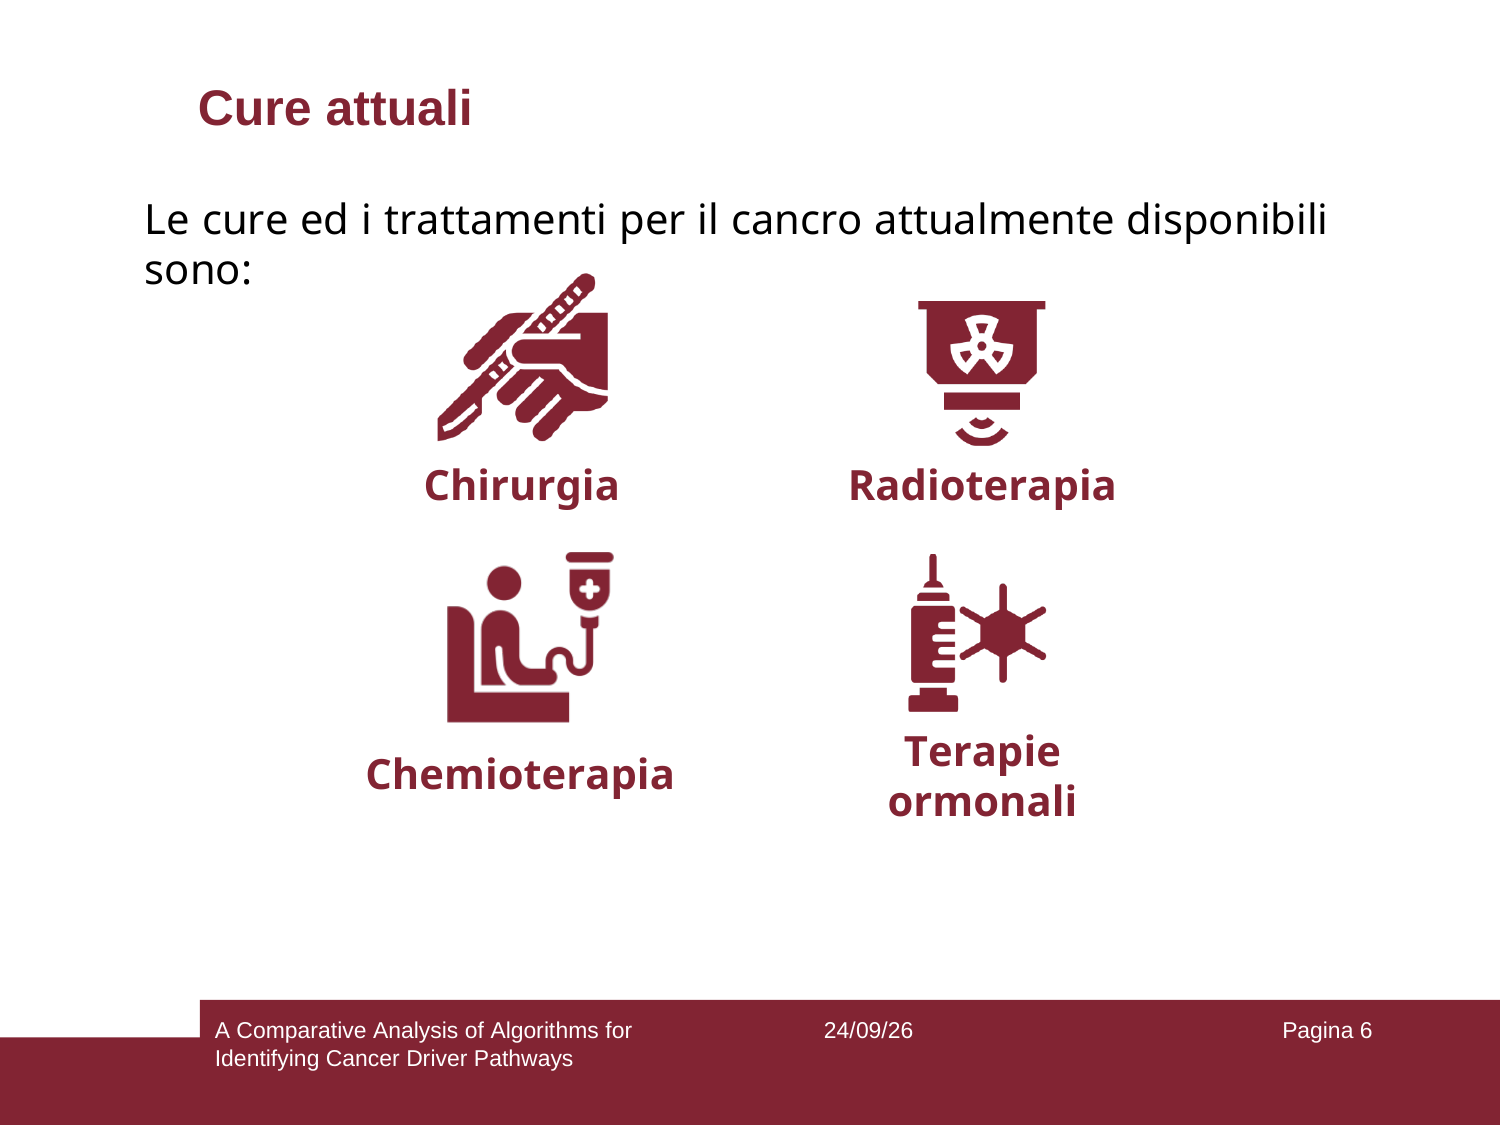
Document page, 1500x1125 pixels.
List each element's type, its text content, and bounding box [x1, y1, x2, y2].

text_box A Comparative Analysis of Algorithms for Identifying Cancer Driver Pathways [199, 1008, 676, 1084]
text_box Pagina <number> [1074, 1008, 1388, 1084]
picture [909, 301, 1054, 446]
picture [897, 554, 1057, 712]
picture [417, 525, 644, 740]
text_box Chemioterapia [349, 740, 691, 856]
text_box 22/10/24 [712, 1008, 1026, 1084]
picture [425, 262, 616, 451]
text_box Chirurgia [367, 451, 677, 534]
title Cure attuali [183, 67, 1400, 150]
text_box Radioterapia [827, 451, 1138, 534]
text_box Le cure ed i trattamenti per il cancro attualmente disponibili sono: [129, 185, 1390, 300]
text_box Terapie ormonali [827, 717, 1138, 832]
